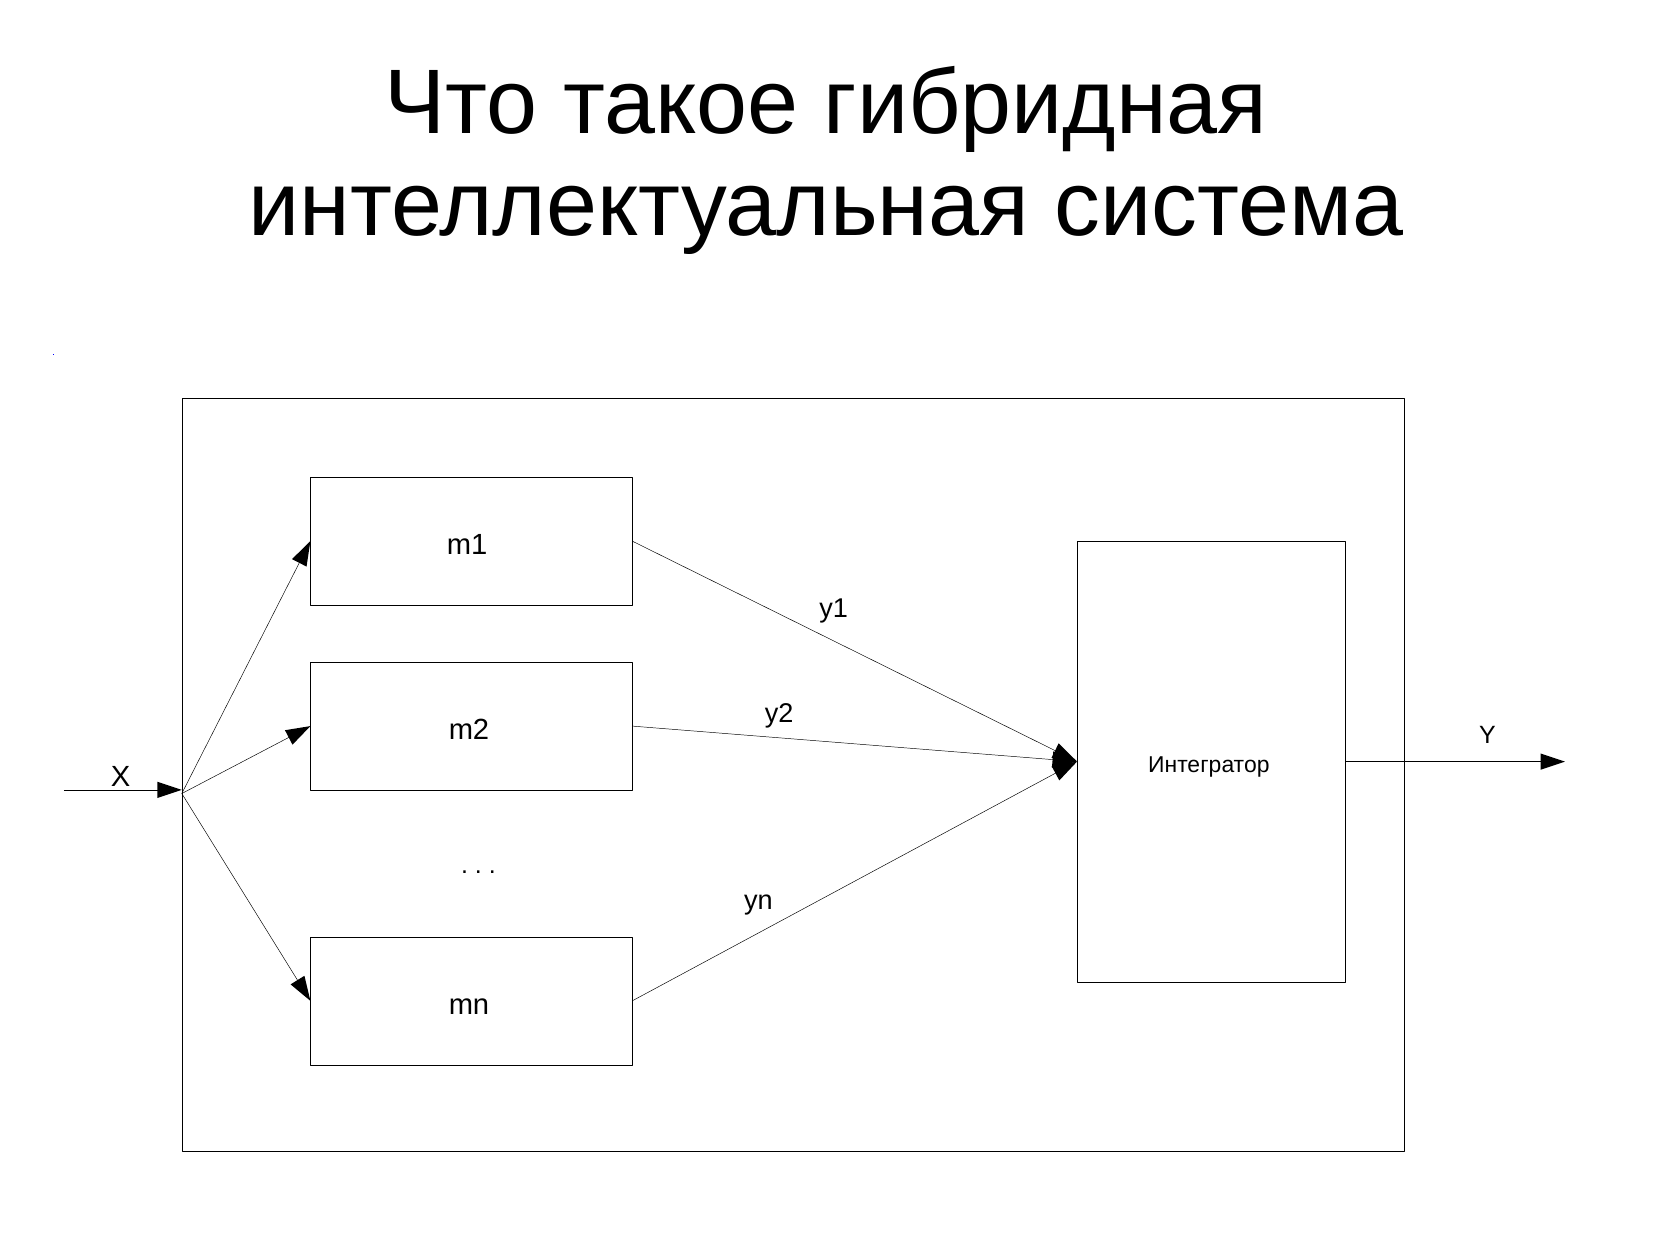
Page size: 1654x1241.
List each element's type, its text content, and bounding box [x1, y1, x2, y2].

text_box Y [1468, 685, 1512, 780]
title Что такое гибридная интеллектуальная система [82, 49, 1571, 257]
text_box m1 [310, 477, 633, 606]
text_box . . . [374, 832, 590, 892]
text_box y1 [782, 574, 890, 637]
text_box Интегратор [1077, 541, 1346, 982]
text_box yn [728, 837, 793, 958]
text_box X [96, 740, 150, 807]
text_box m2 [310, 662, 633, 791]
text_box mn [310, 936, 633, 1066]
text_box y2 [738, 679, 825, 741]
